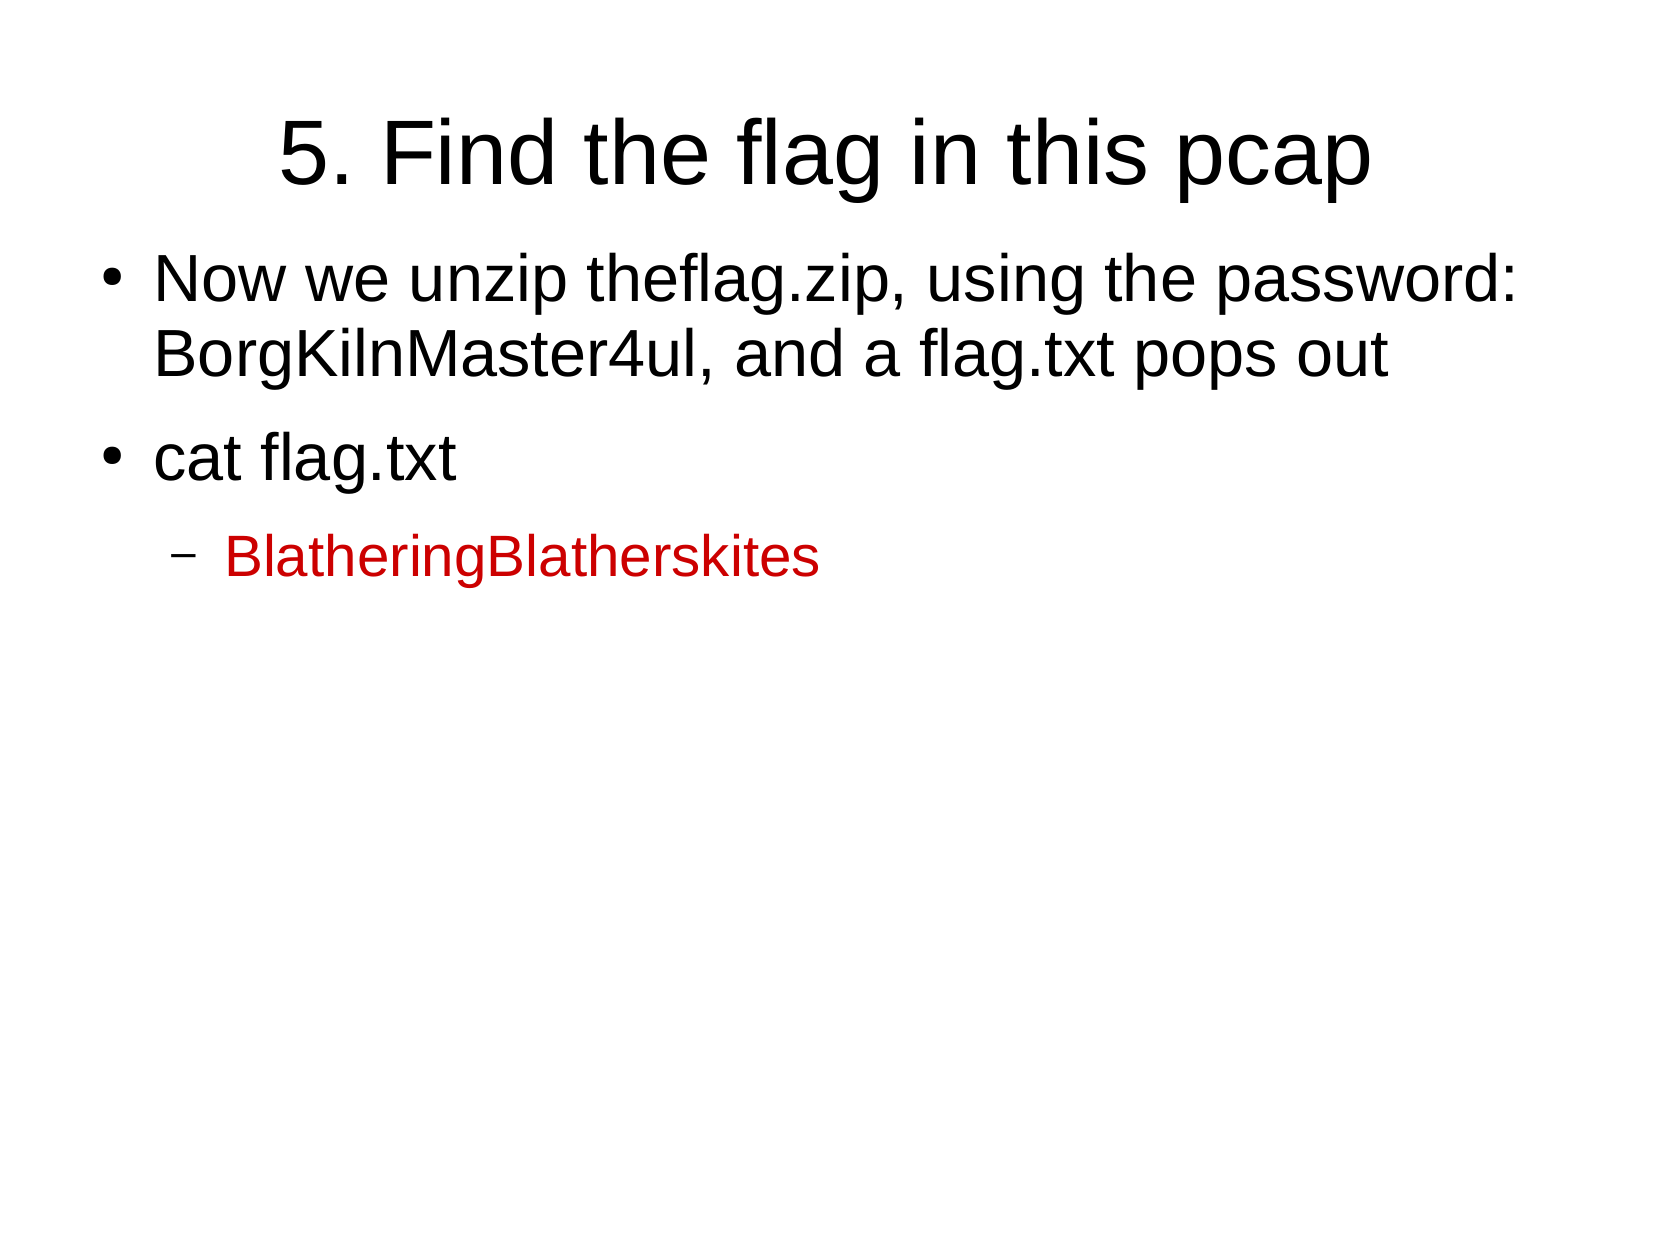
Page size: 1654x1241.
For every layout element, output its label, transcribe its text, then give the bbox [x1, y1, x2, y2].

title 5. Find the flag in this pcap [82, 49, 1571, 240]
list Now we unzip theflag.zip, using the password: BorgKilnMaster4ul, and a flag.txt pops out cat flag.txt BlatheringBlatherskites [82, 240, 1571, 961]
